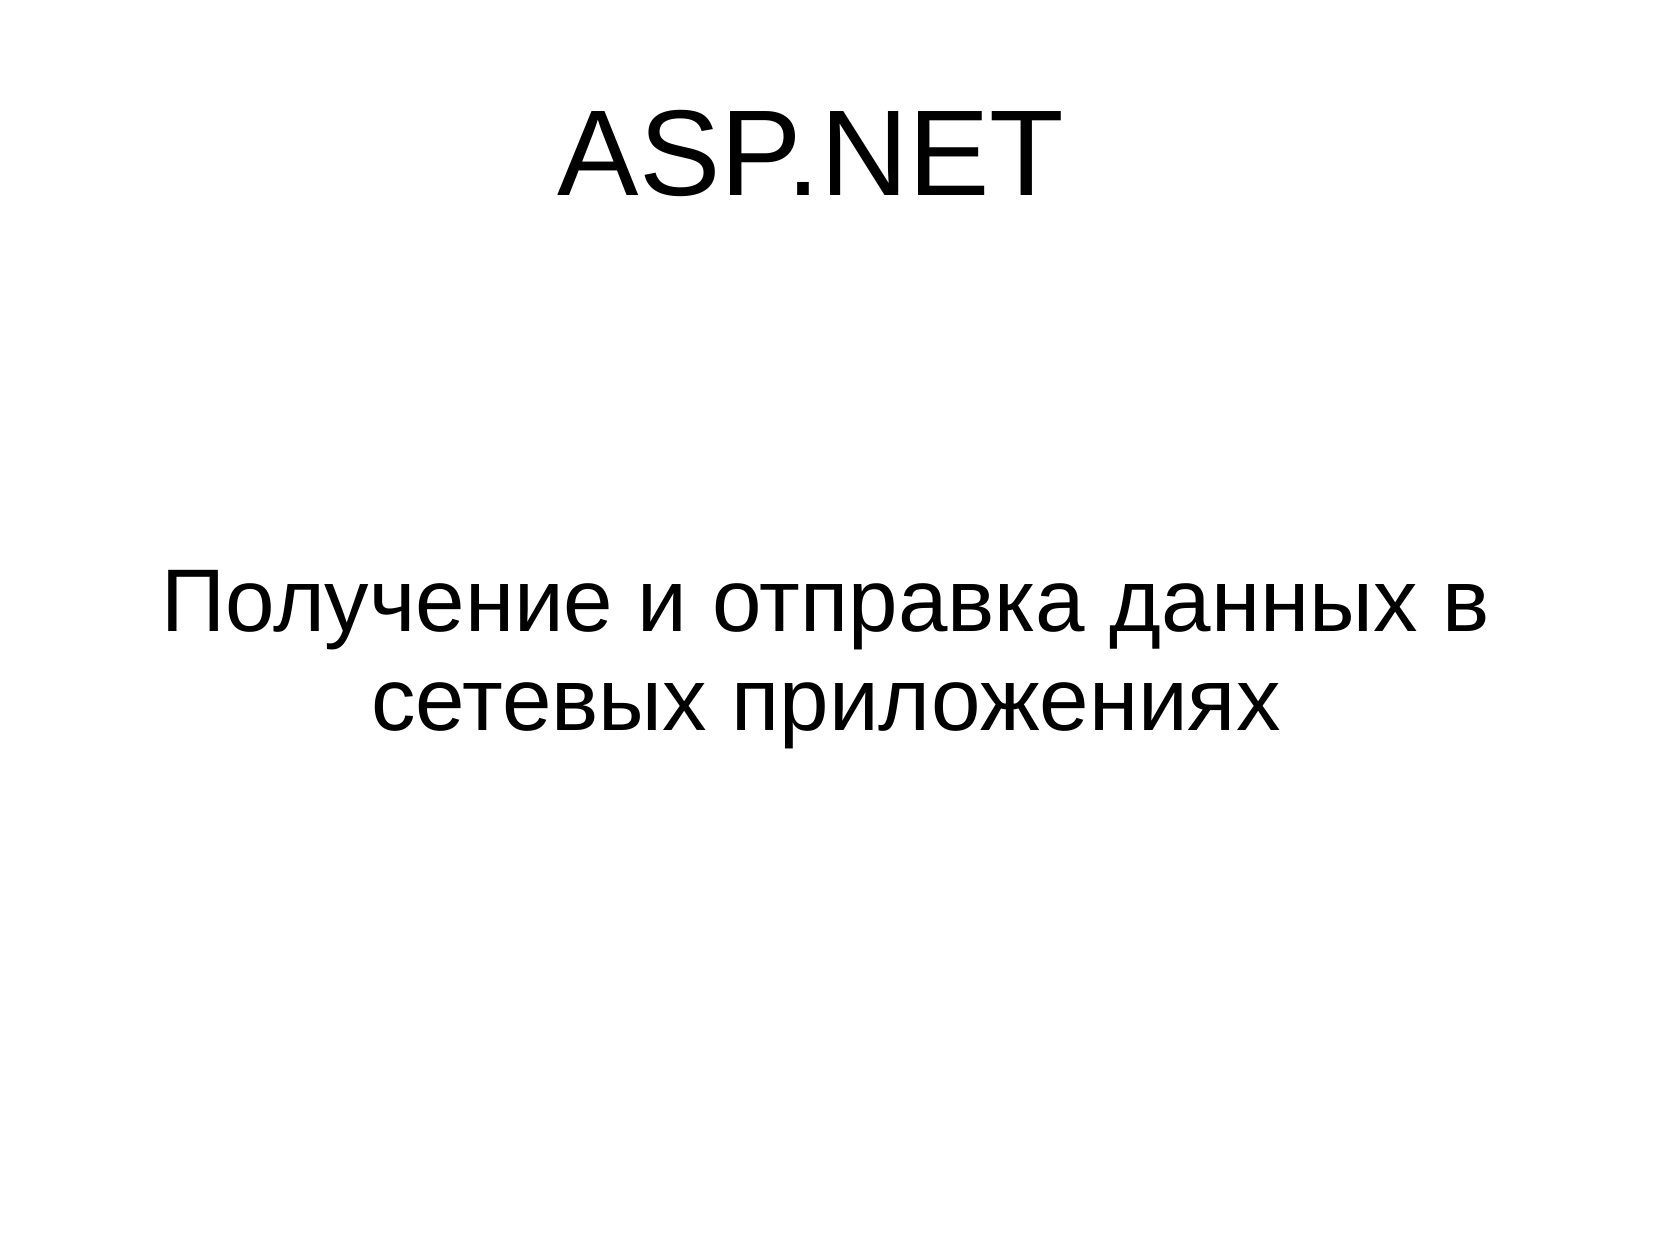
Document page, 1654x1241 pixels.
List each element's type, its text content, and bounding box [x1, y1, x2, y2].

subtitle Получение и отправка данных в сетевых приложениях [82, 290, 1571, 1010]
title ASP.NET [82, 49, 1571, 257]
